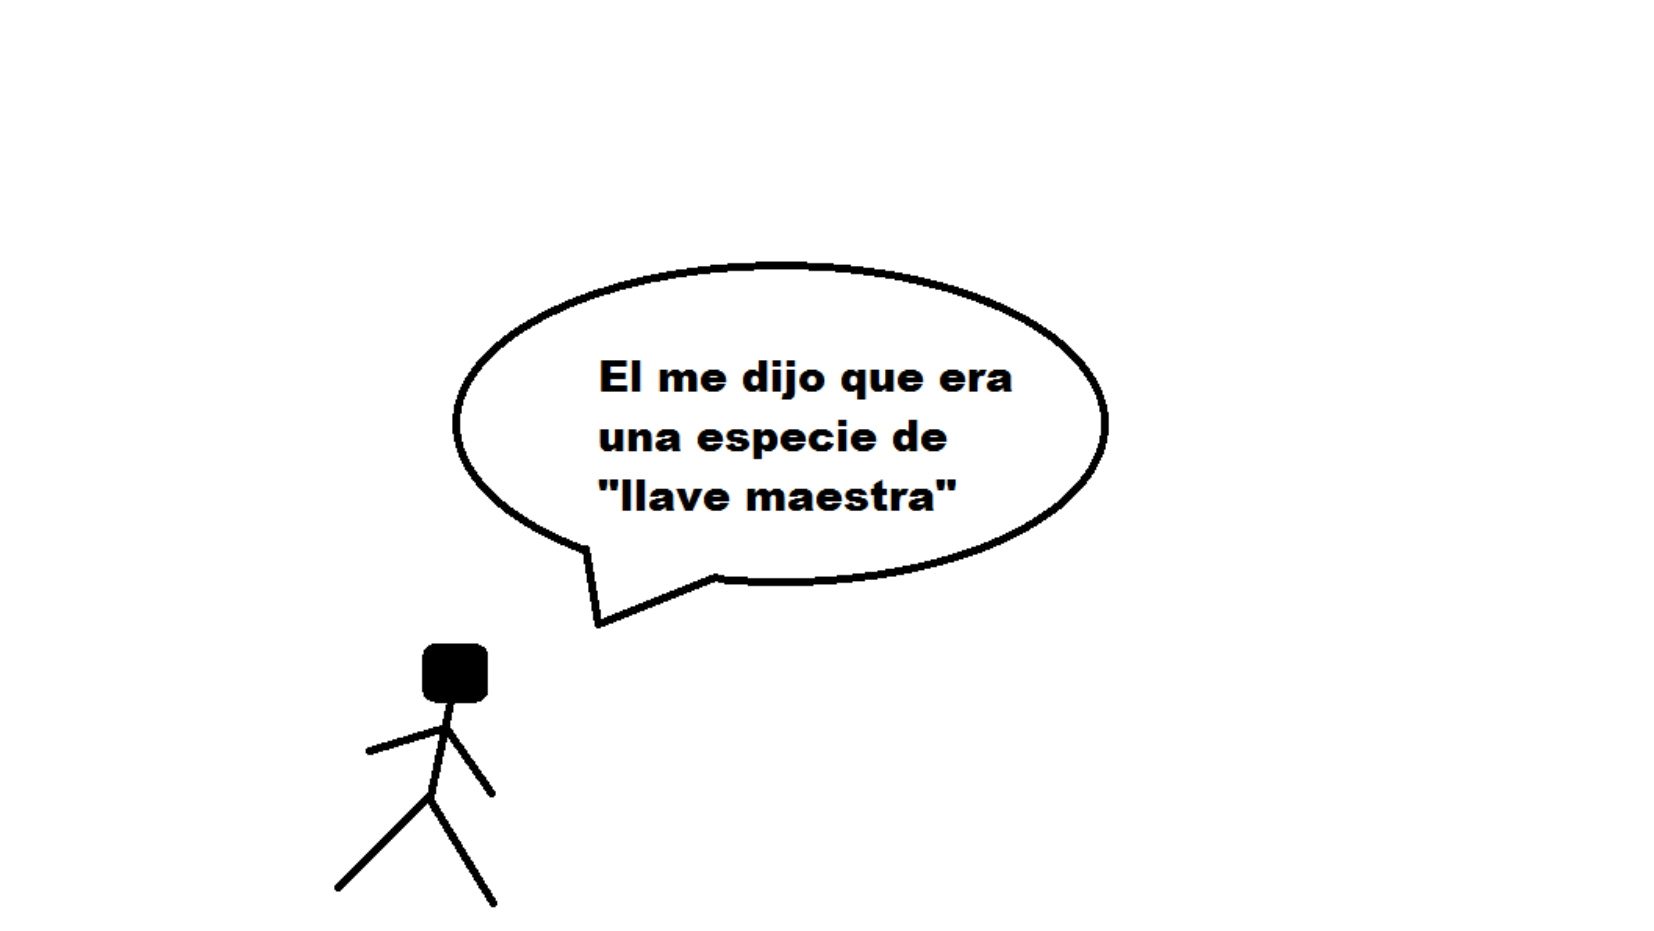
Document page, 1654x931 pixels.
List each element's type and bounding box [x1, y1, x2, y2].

picture [283, 254, 1120, 931]
